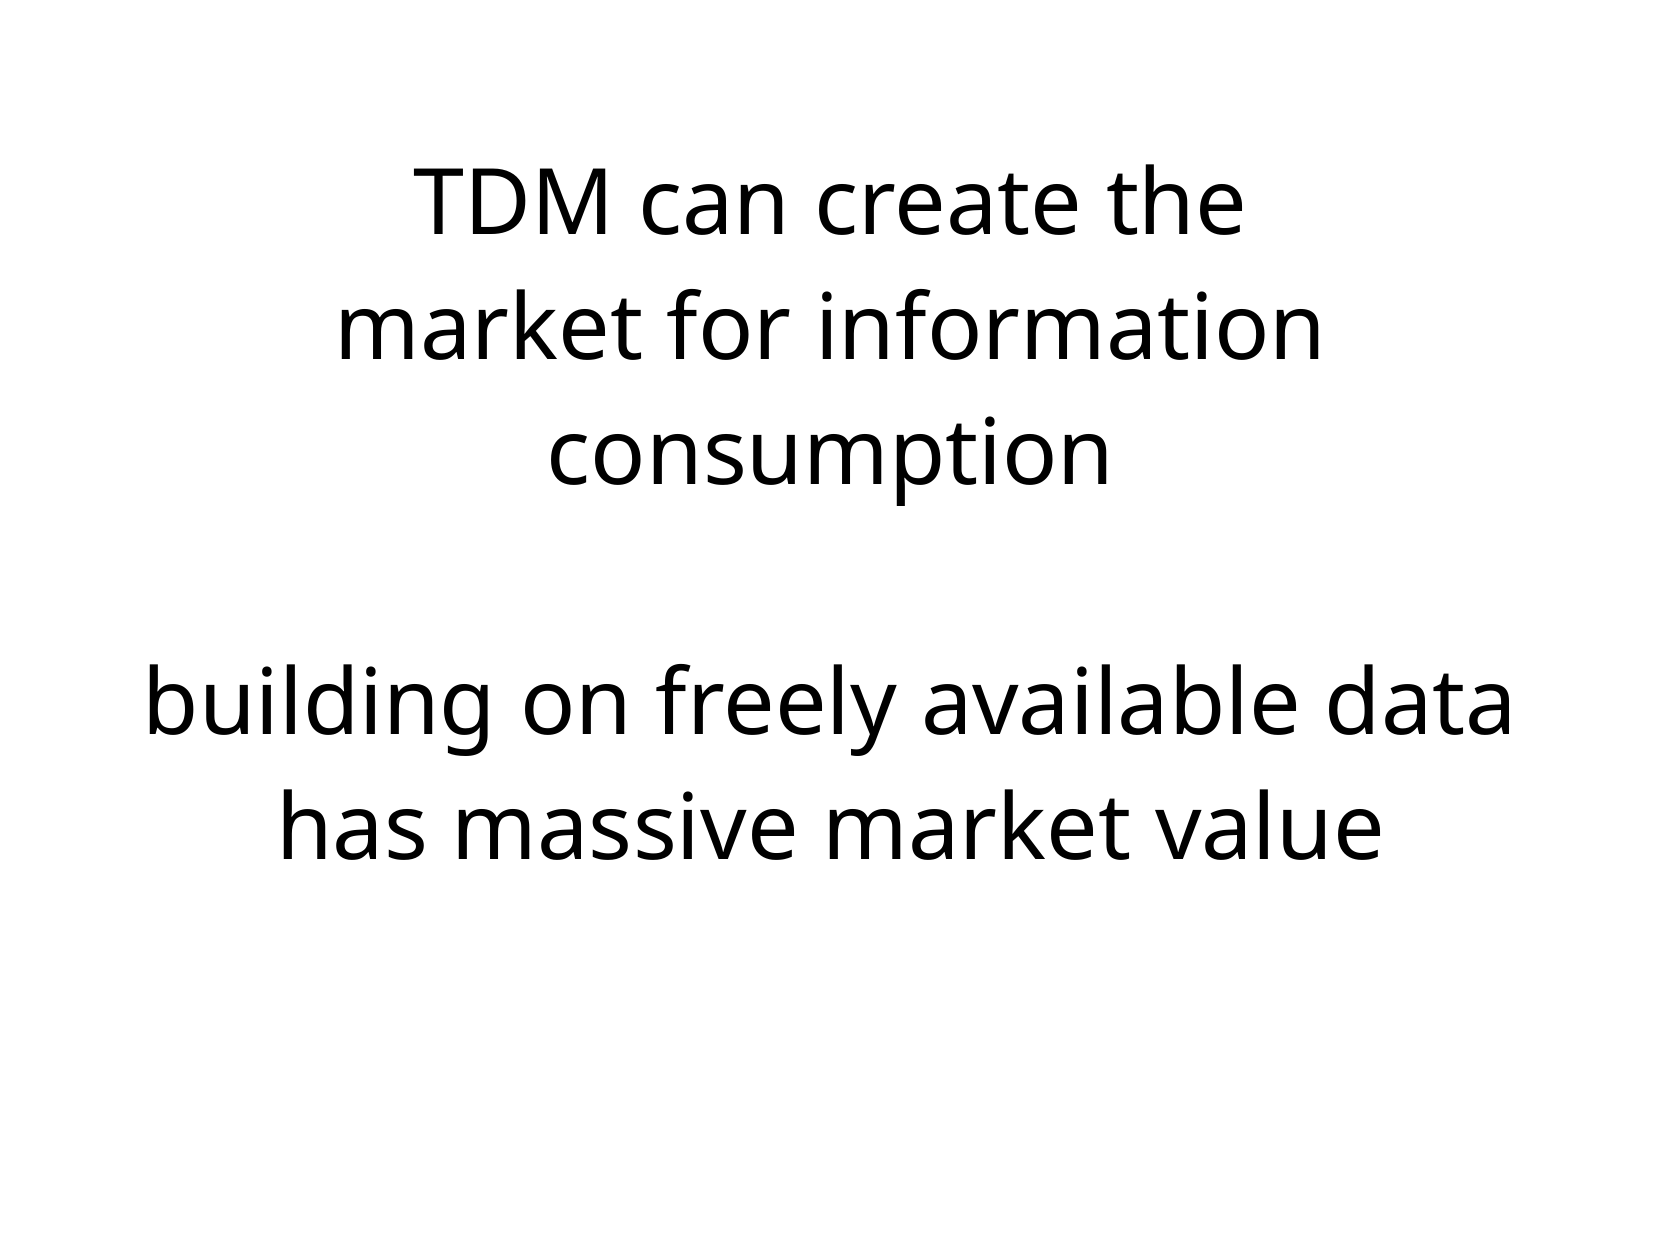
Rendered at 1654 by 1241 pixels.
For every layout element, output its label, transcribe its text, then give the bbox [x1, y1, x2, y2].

title TDM can create the market for information consumption building on freely available data has massive market value [86, 179, 1576, 844]
